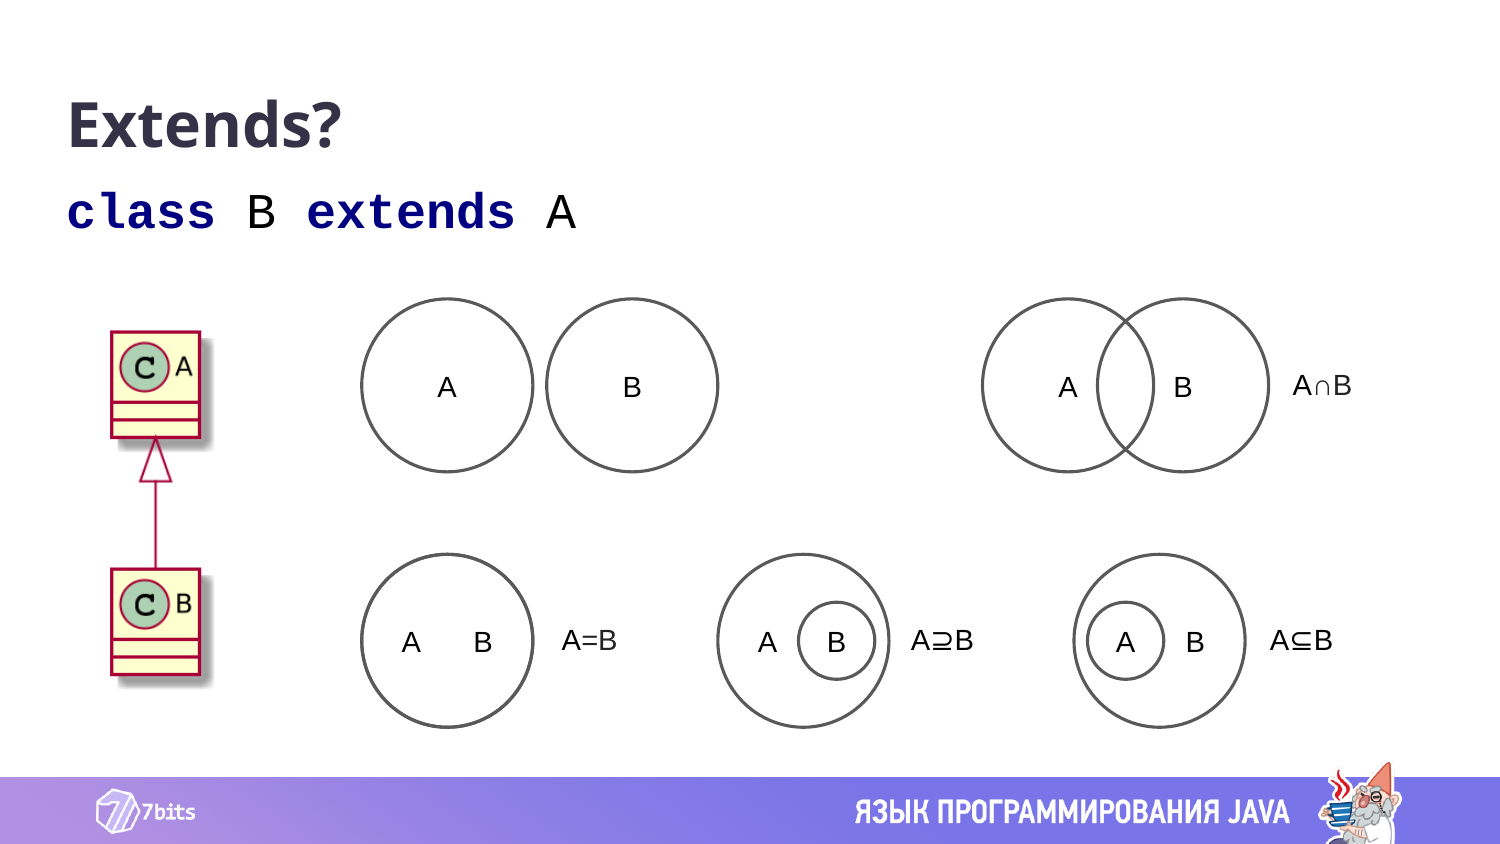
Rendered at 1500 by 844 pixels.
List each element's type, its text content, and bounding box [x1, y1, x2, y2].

text_box B [361, 554, 533, 728]
text_box B [546, 298, 718, 472]
title Extends? [51, 69, 1449, 164]
text_box A [717, 554, 889, 728]
text_box A=B [546, 606, 718, 676]
text_box B [1097, 298, 1269, 472]
text_box A [1087, 602, 1164, 680]
text_box A∩B [1277, 350, 1449, 420]
text_box A⊇B [895, 606, 1067, 676]
text_box B [1073, 554, 1246, 728]
picture [0, 717, 1500, 844]
text_box A [361, 298, 533, 472]
text_box class B extends A [51, 163, 688, 251]
picture [98, 314, 221, 696]
text_box B [798, 602, 875, 680]
text_box A [982, 298, 1125, 472]
text_box A⊆B [1254, 606, 1427, 676]
